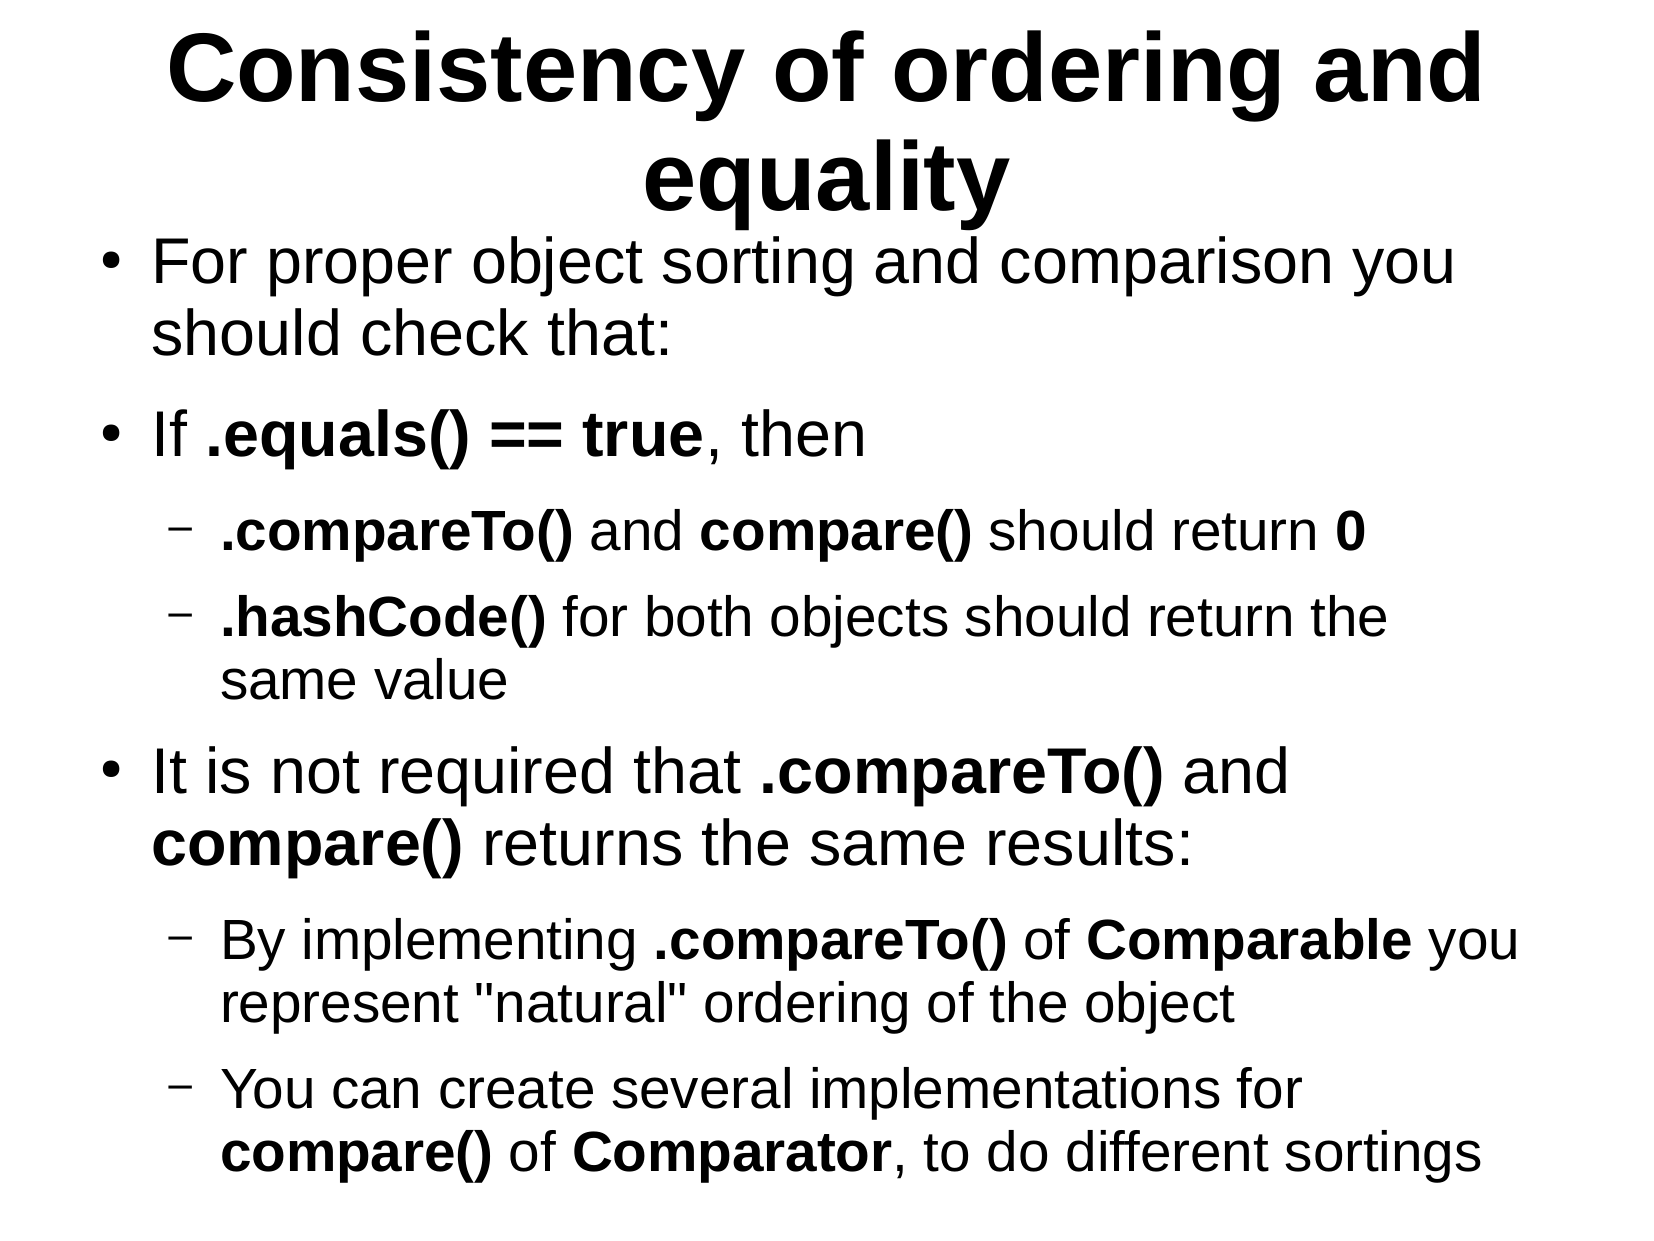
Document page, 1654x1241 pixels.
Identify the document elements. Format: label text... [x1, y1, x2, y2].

title Consistency of ordering and equality [82, 13, 1571, 232]
list For proper object sorting and comparison you should check that: If .equals() == true, then .compareTo() and compare() should return 0 .hashCode() for both objects should return the same value It is not required that .compareTo() and compare() returns the same results: By implementing .compareTo() of Comparable you represent "natural" ordering of the object You can create several implementations for compare() of Comparator, to do different sortings [82, 225, 1538, 1186]
